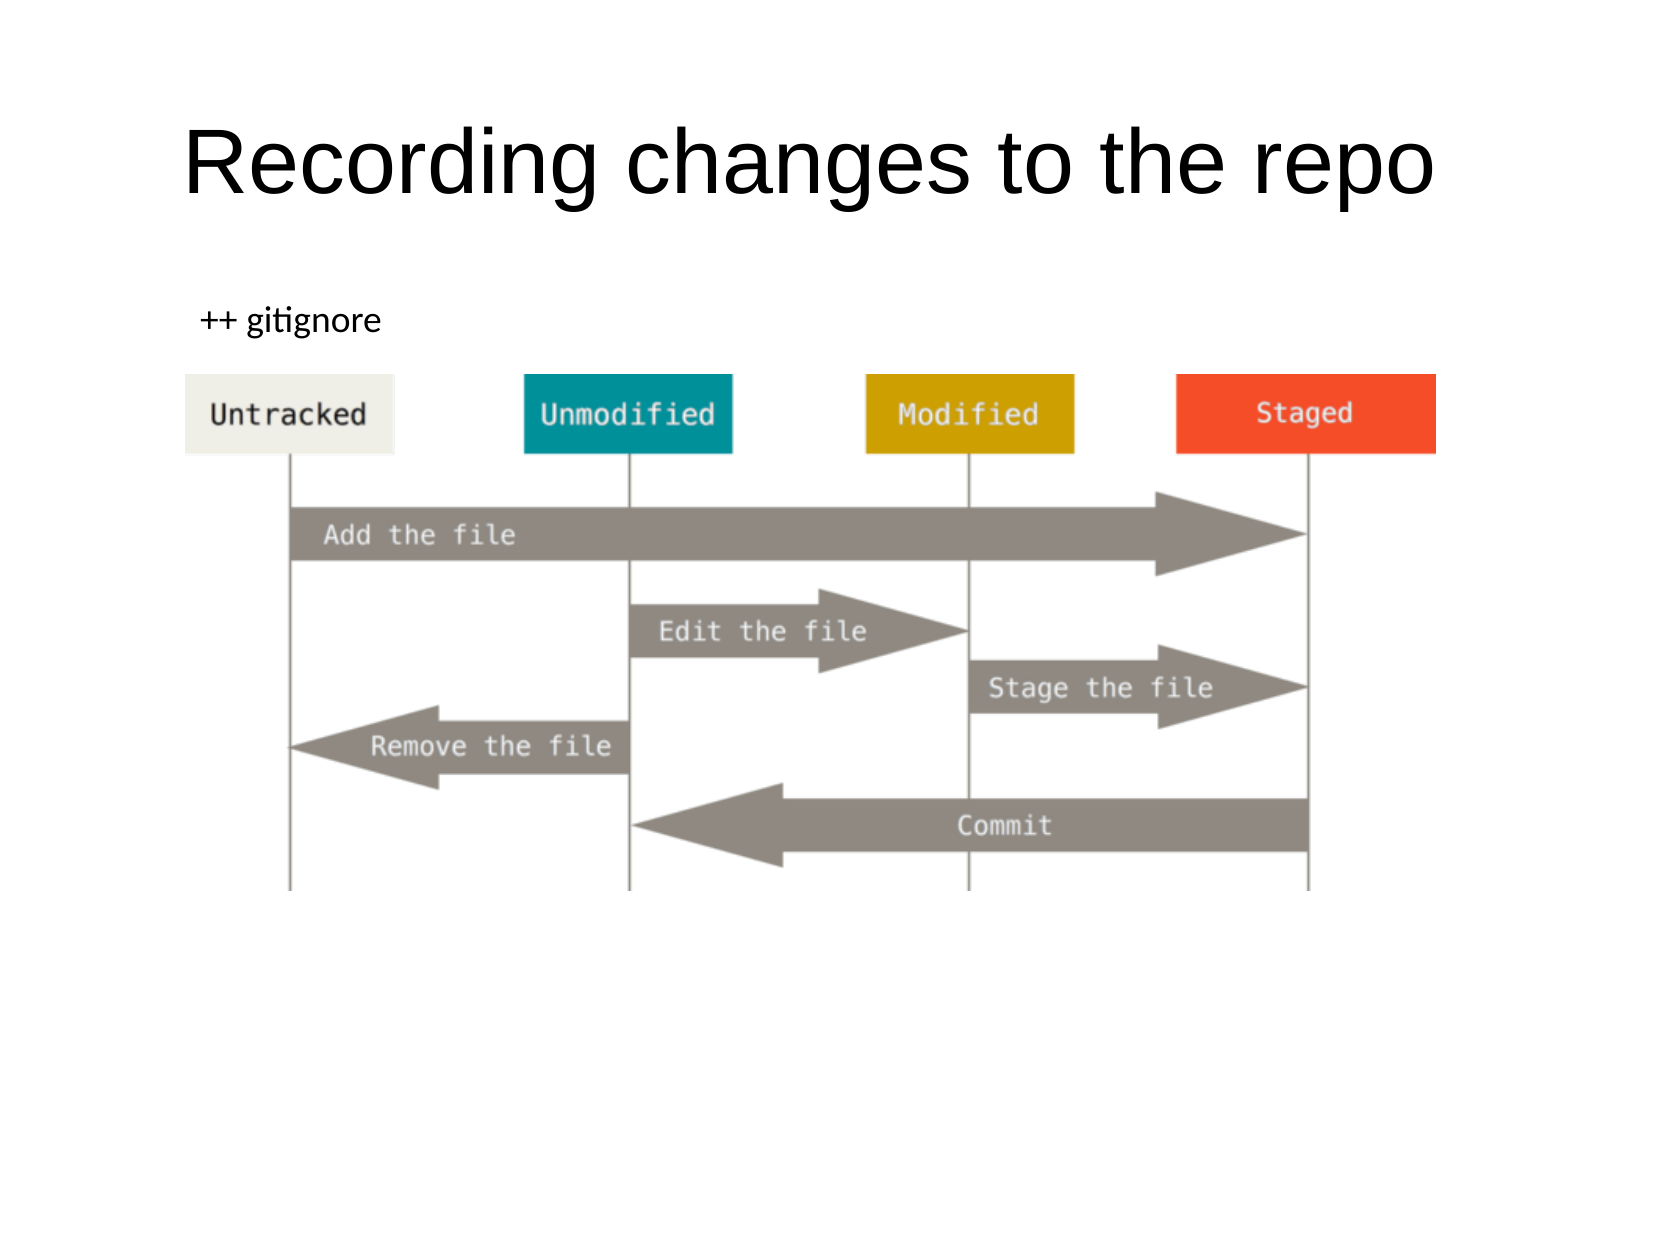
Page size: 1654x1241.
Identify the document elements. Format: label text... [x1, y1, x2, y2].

title Recording changes to the repo [66, 53, 1555, 261]
text_box ++ gitignore [185, 287, 419, 349]
picture [185, 374, 1436, 891]
